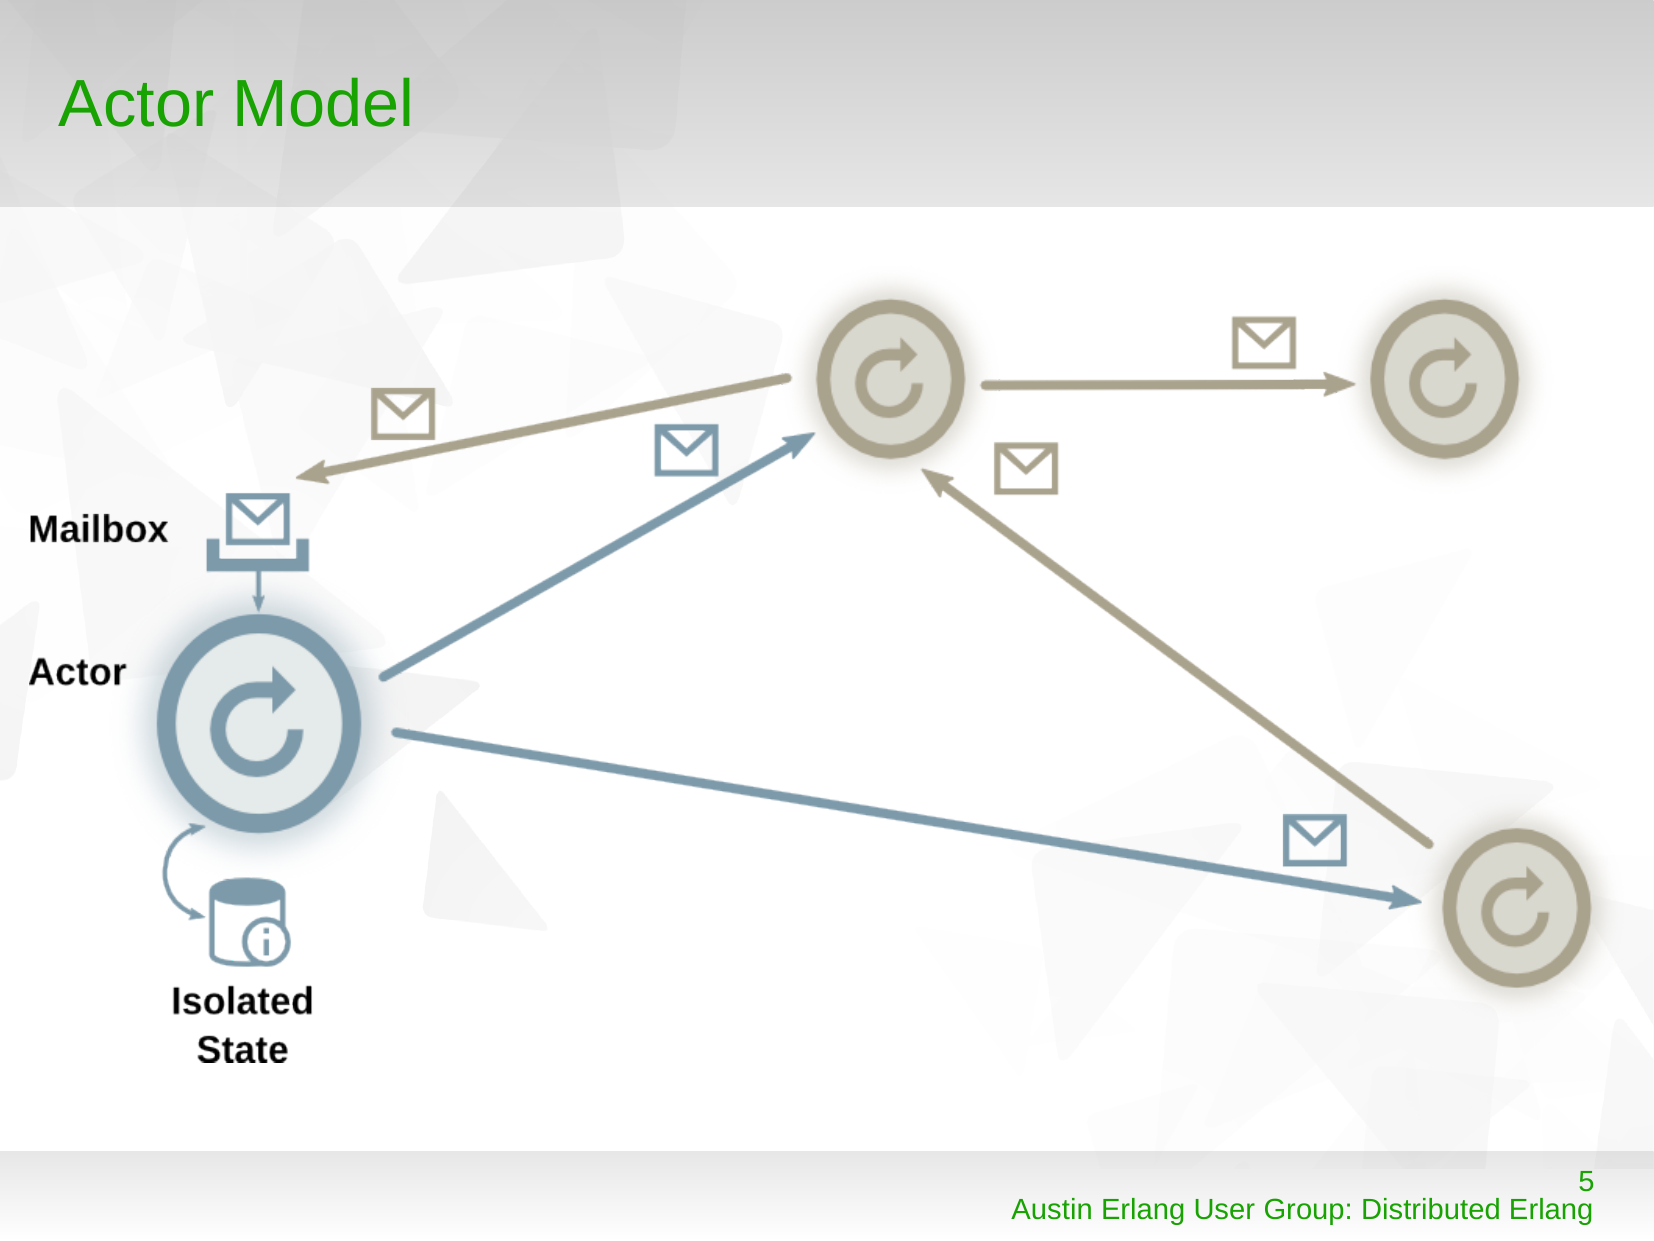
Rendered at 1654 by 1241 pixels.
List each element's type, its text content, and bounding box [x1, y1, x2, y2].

title Actor Model [59, 29, 1595, 178]
picture [0, 0, 1654, 1169]
